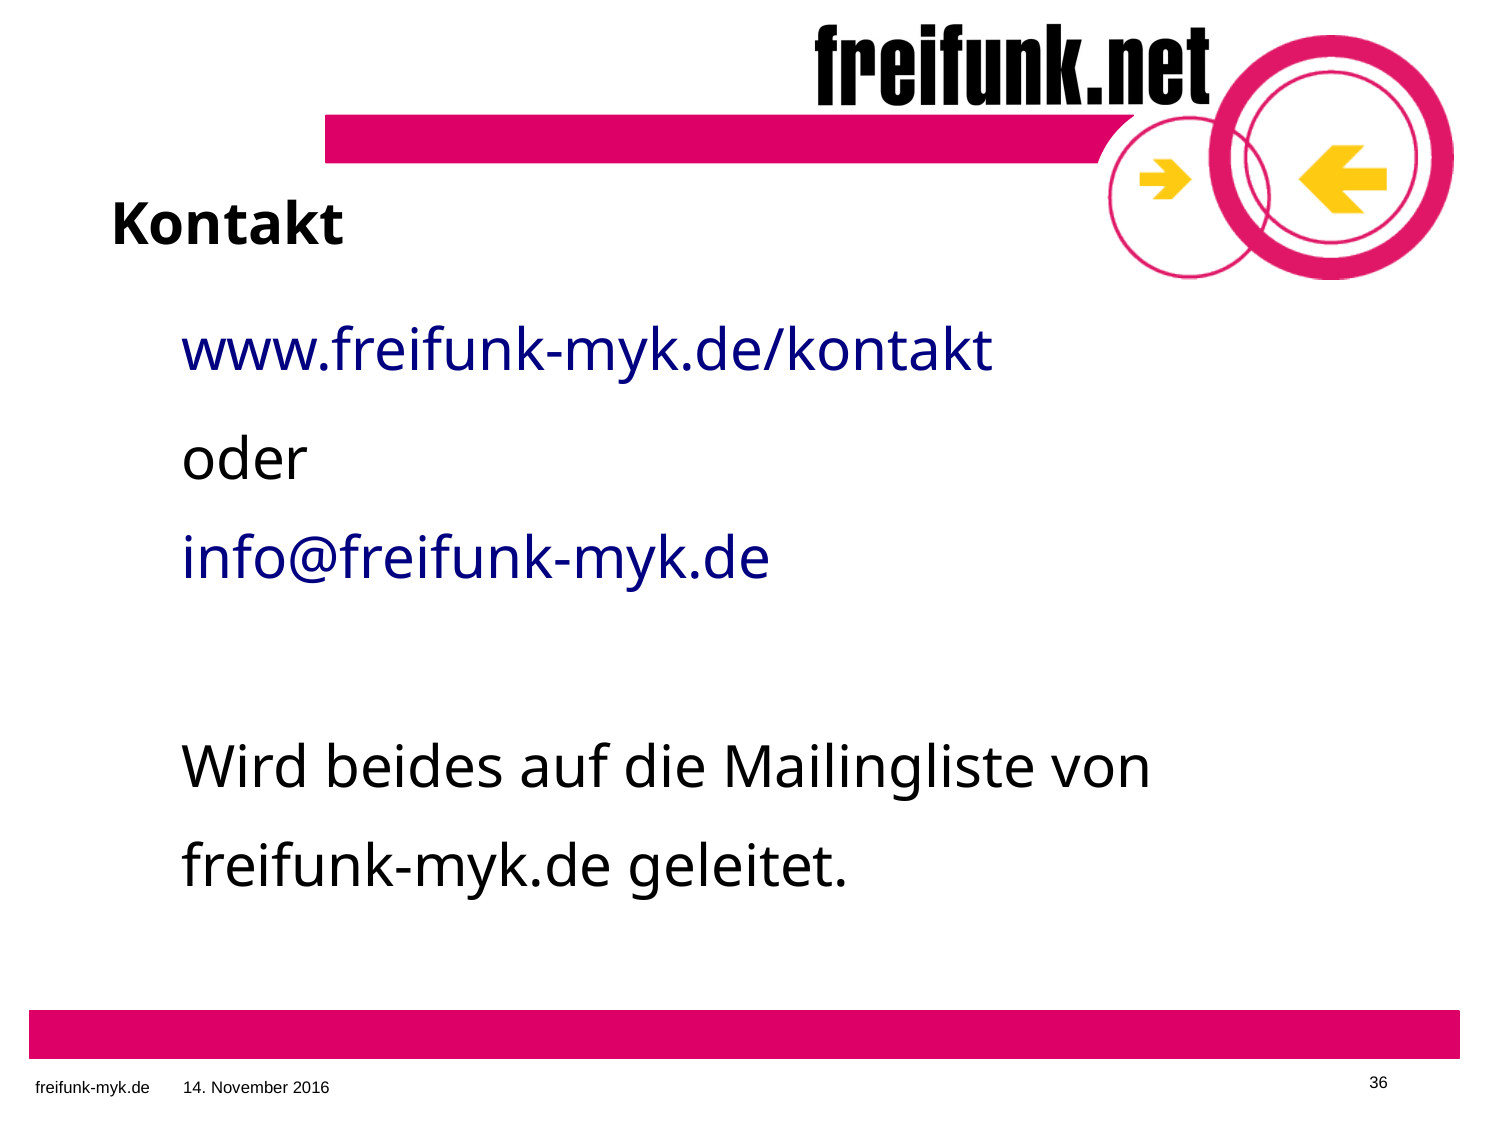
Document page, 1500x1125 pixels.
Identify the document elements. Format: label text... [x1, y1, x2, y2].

picture [816, 24, 1454, 280]
title Kontakt [110, 160, 1093, 282]
list www.freifunk-myk.de/kontakt oder info@freifunk-myk.de Wird beides auf die Mailingliste von freifunk-myk.de geleitet. [110, 312, 1392, 1000]
